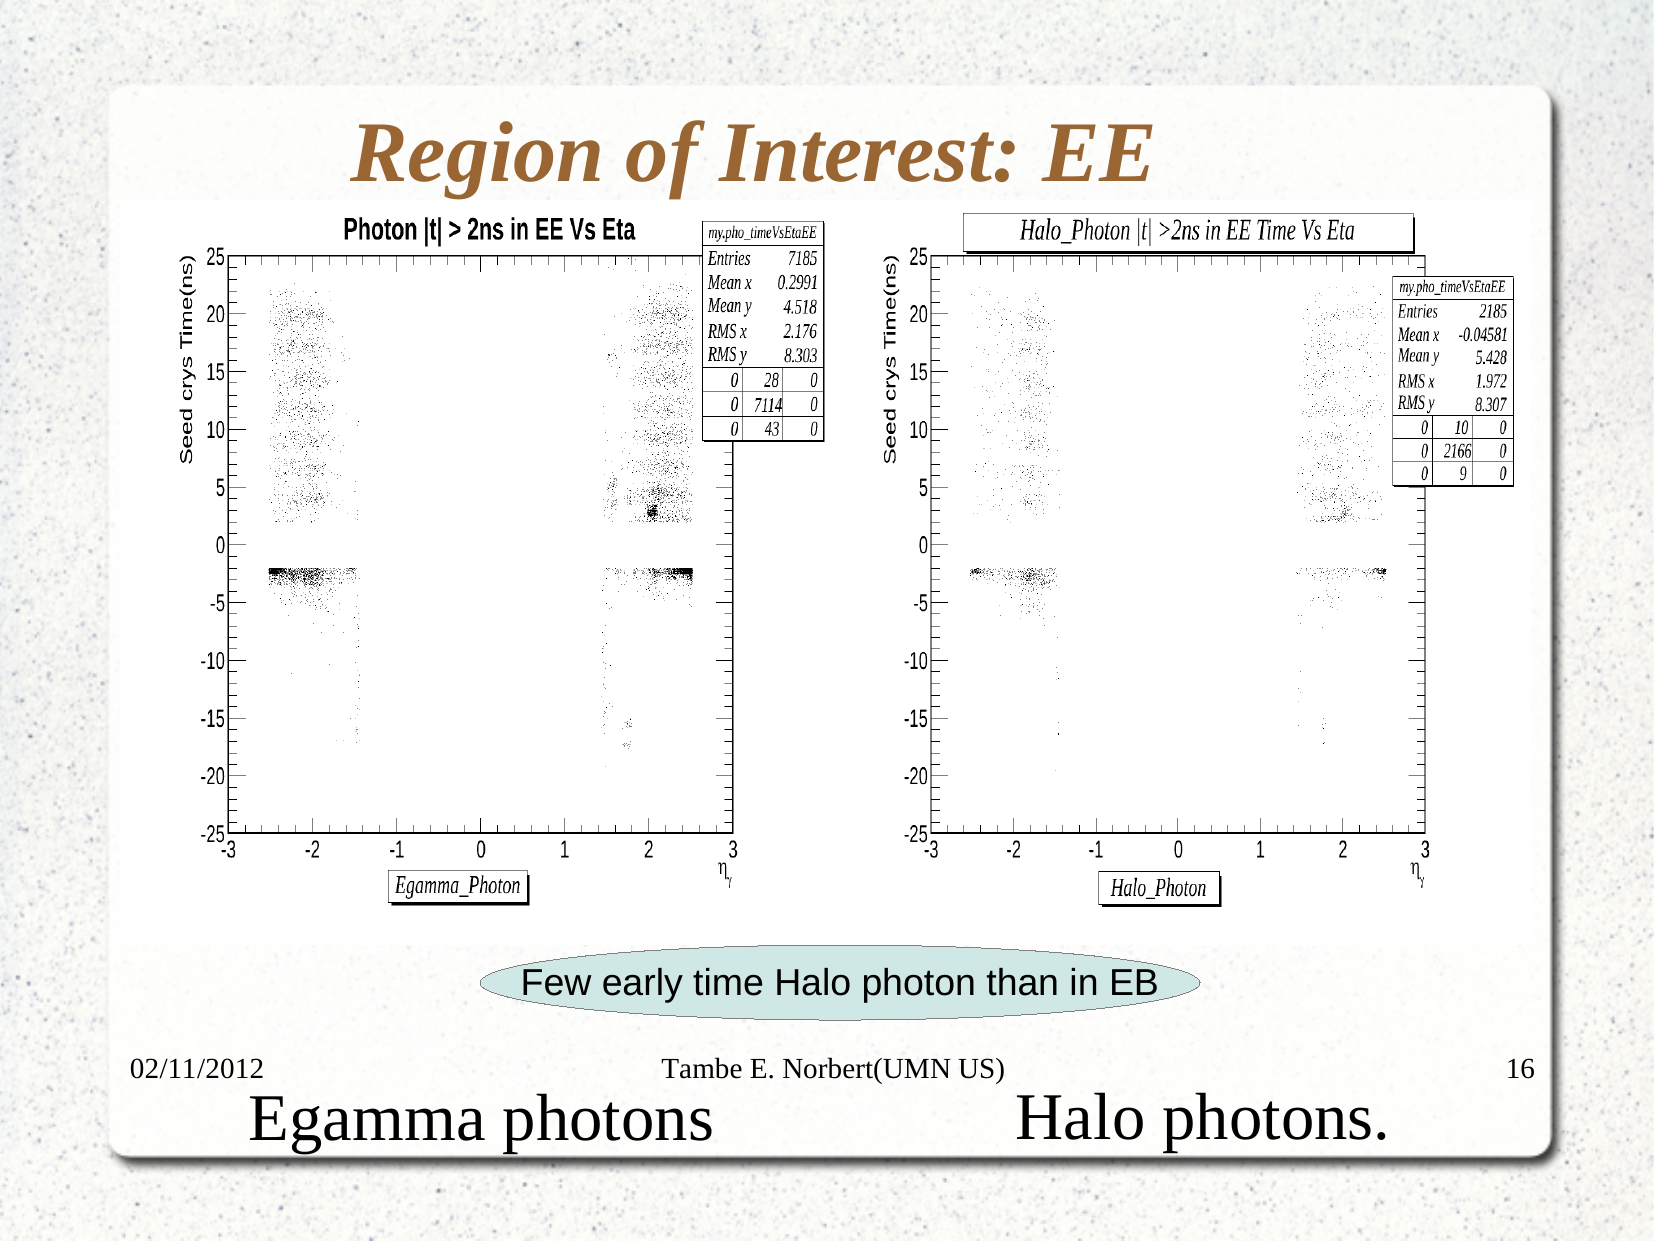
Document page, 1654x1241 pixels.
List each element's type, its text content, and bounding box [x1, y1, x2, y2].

list Halo photons. [945, 1080, 1471, 1155]
title Region of Interest: EE [270, 105, 1261, 200]
text_box Few early time Halo photon than in EB [480, 946, 1201, 1021]
picture [0, 0, 1654, 1241]
list Egamma photons [177, 1080, 721, 1156]
